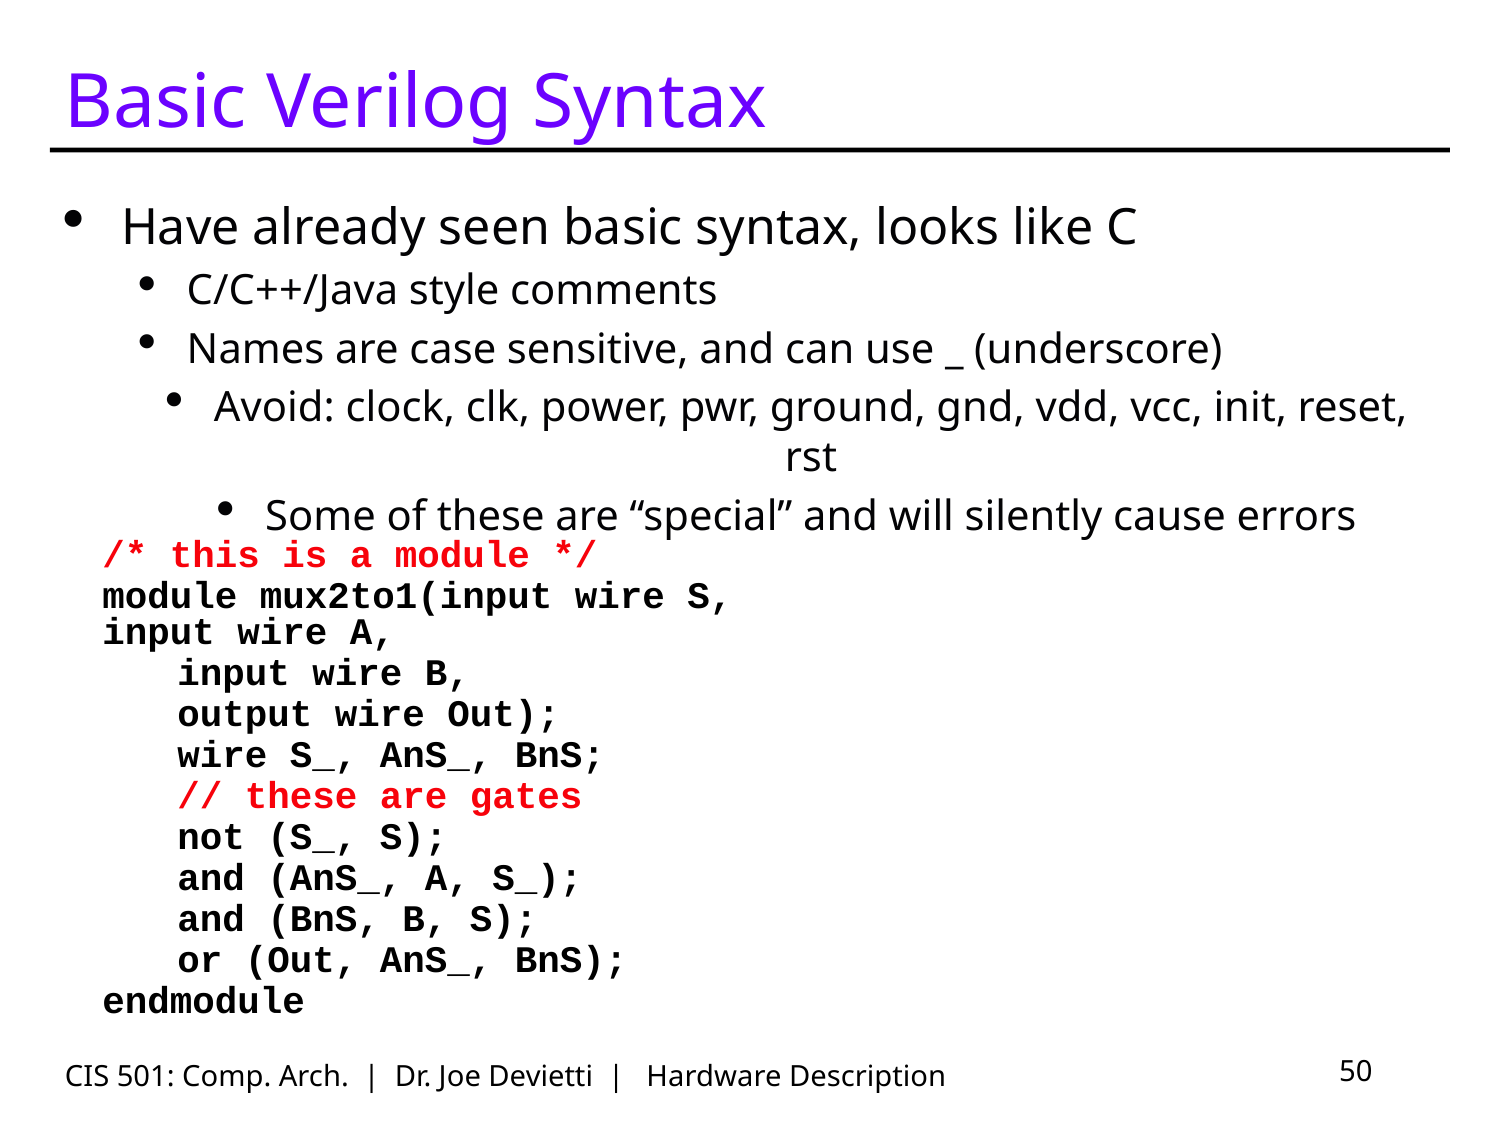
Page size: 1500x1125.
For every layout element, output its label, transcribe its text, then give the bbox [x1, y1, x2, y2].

text_box Have already seen basic syntax, looks like C C/C++/Java style comments Names are case sensitive, and can use _ (underscore) Avoid: clock, clk, power, pwr, ground, gnd, vdd, vcc, init, reset, rst Some of these are “special” and will silently cause errors [49, 187, 1450, 513]
text_box Basic Verilog Syntax [49, 37, 1375, 150]
text_box CIS 501: Comp. Arch. | Dr. Joe Devietti | Hardware Description [49, 1049, 988, 1100]
text_box /* this is a module */ module mux2to1(input wire S, input wire A, input wire B, output wire Out); wire S_, AnS_, BnS; // these are gates not (S_, S); and (AnS_, A, S_); and (BnS, B, S); or (Out, AnS_, BnS); endmodule [12, 531, 793, 1028]
text_box <number> [1074, 1049, 1388, 1100]
